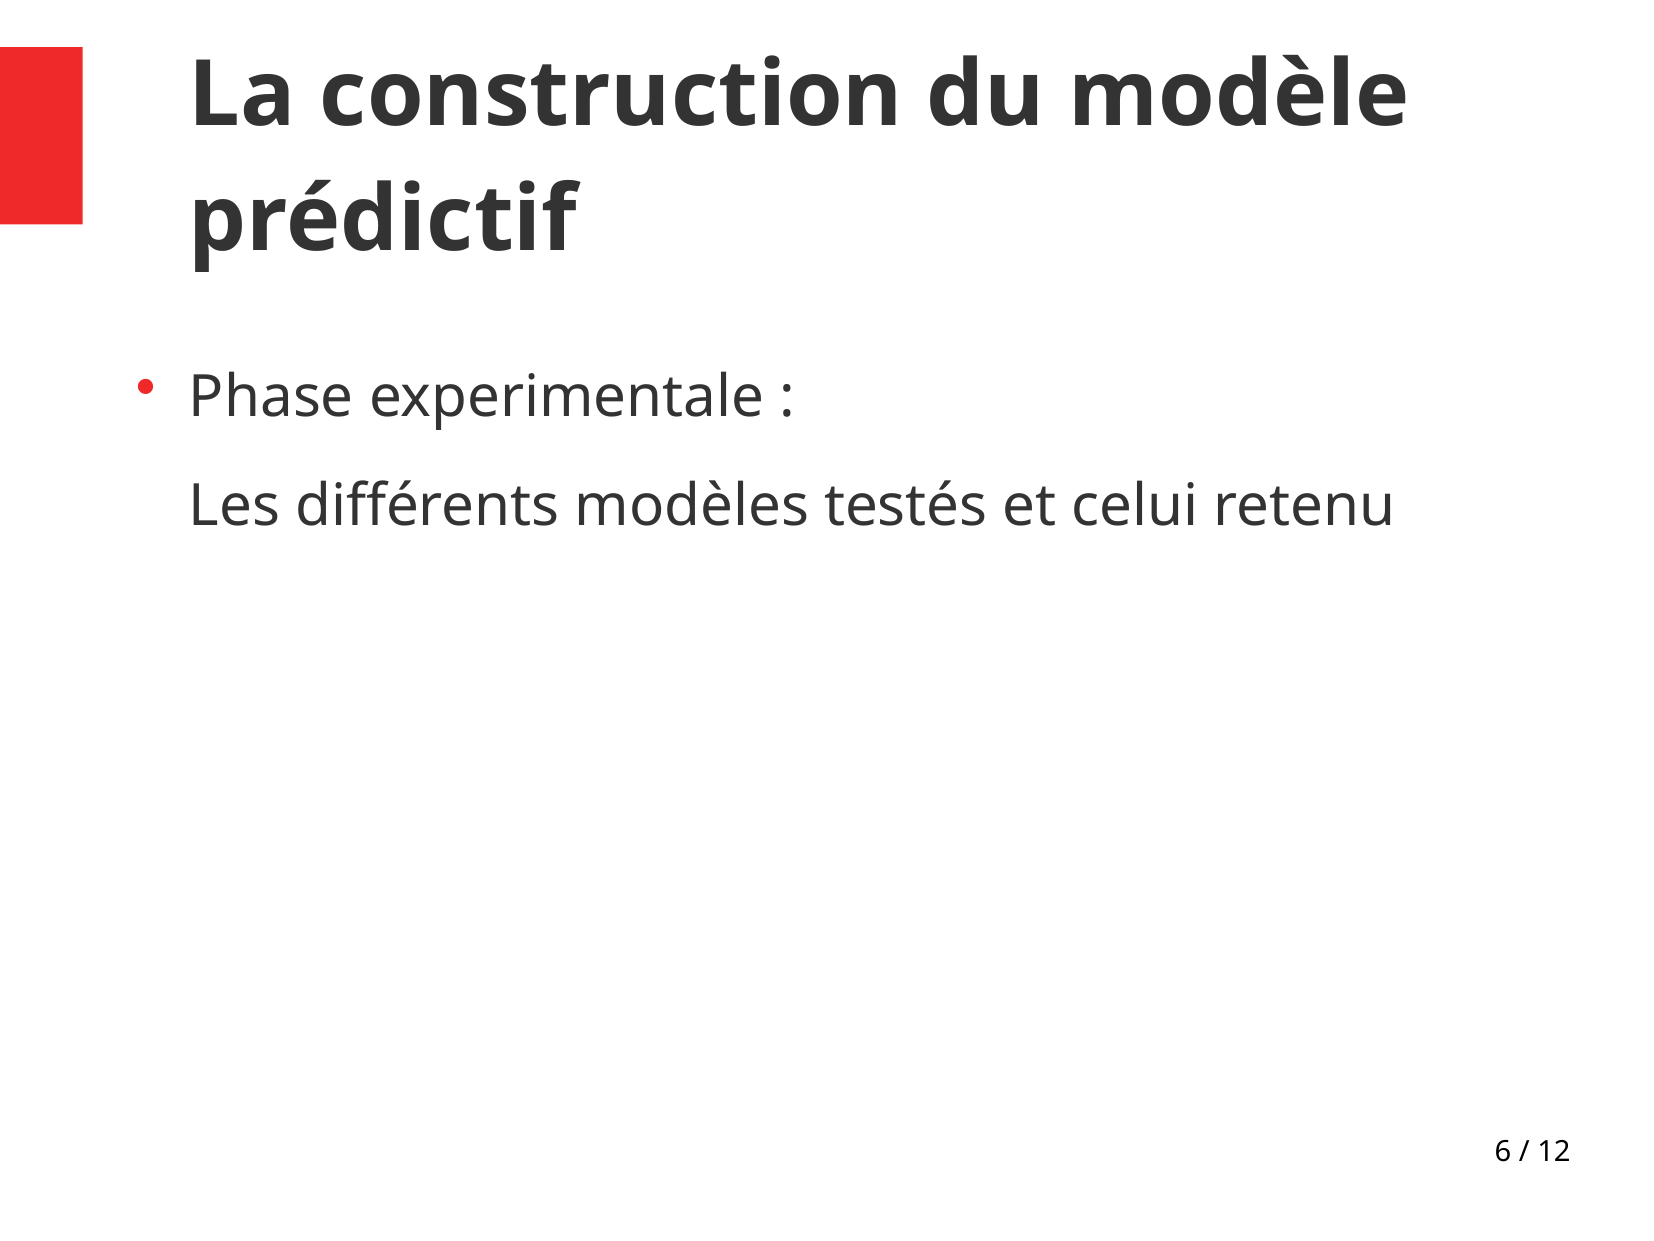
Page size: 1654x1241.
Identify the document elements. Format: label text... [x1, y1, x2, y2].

title La construction du modèle prédictif [118, 27, 1571, 278]
list Phase experimentale : Les différents modèles testés et celui retenu [118, 354, 1536, 1074]
